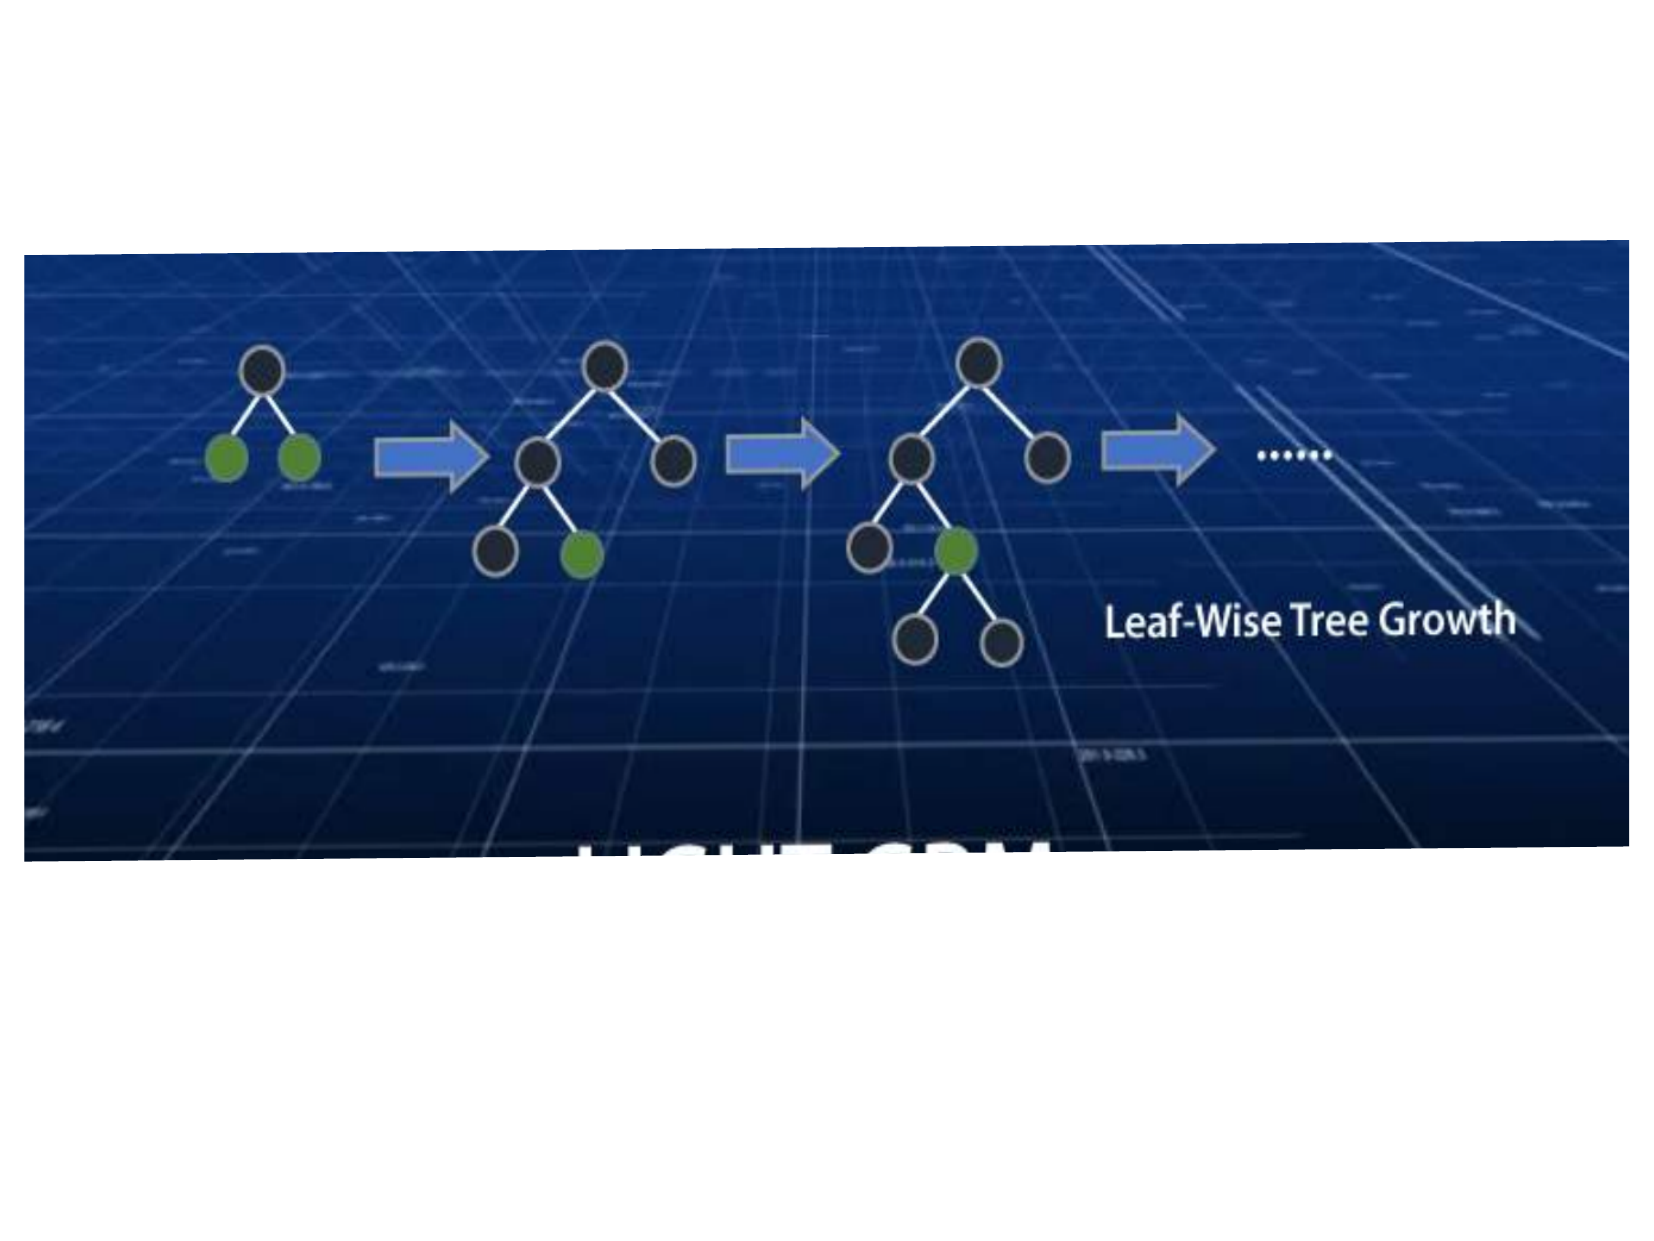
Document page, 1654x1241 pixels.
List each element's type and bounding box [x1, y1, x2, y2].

picture [23, 240, 1630, 862]
